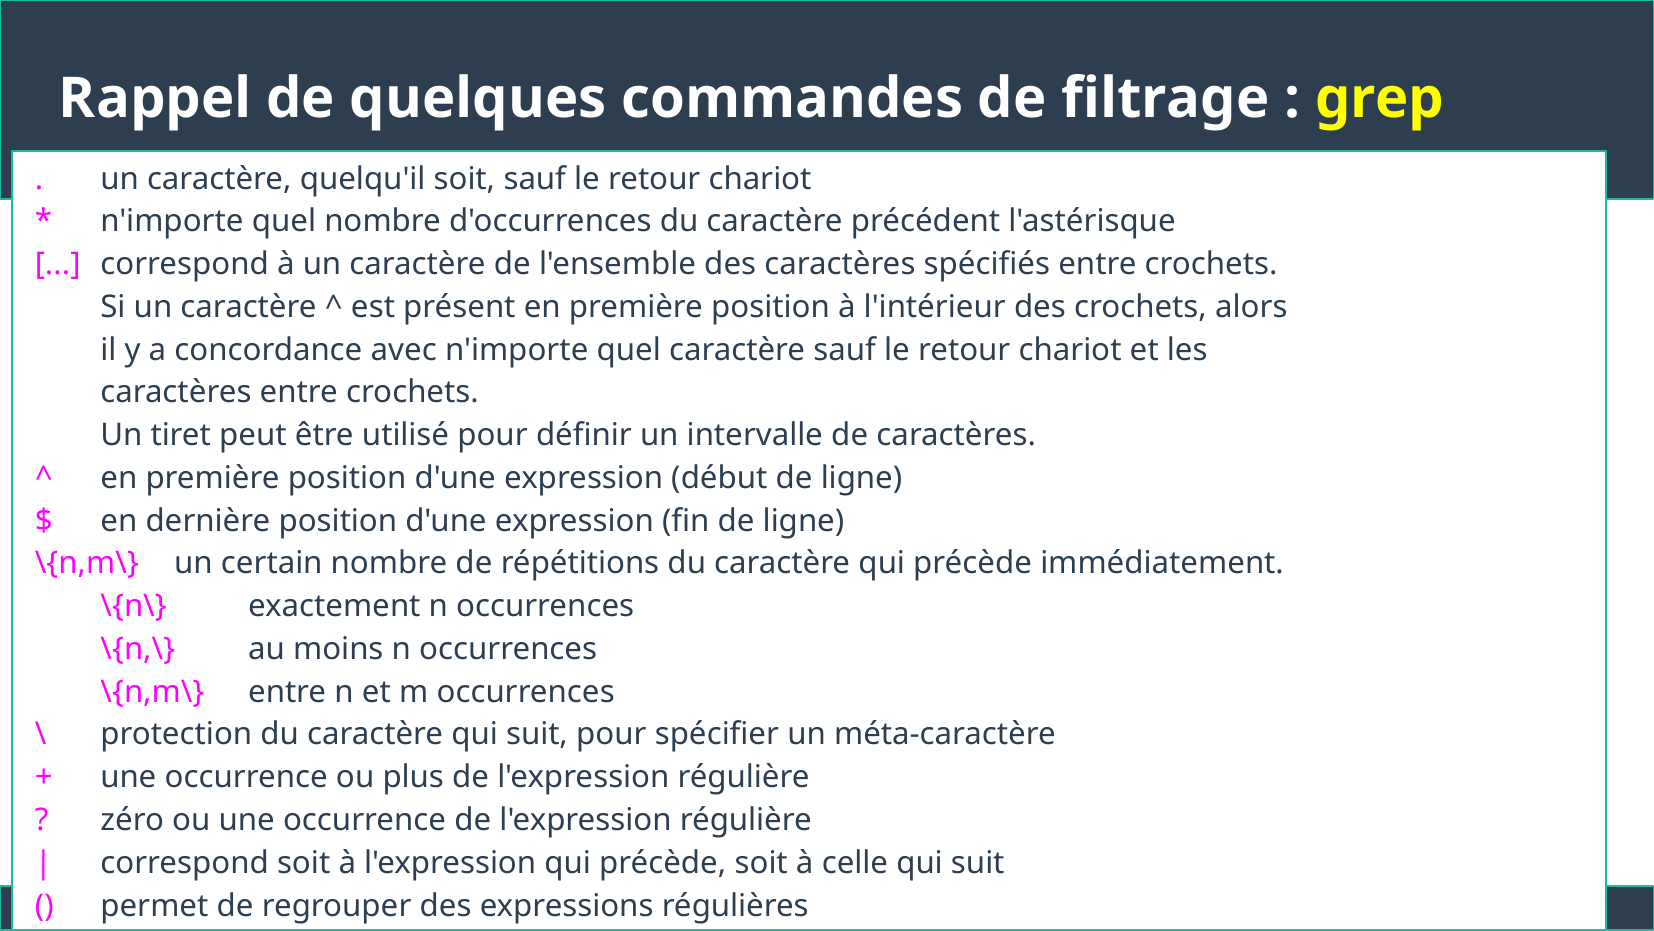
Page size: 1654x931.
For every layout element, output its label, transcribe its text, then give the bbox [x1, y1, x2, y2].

text_box . un caractère, quelqu'il soit, sauf le retour chariot * n'importe quel nombre d'occurrences du caractère précédent l'astérisque [...] correspond à un caractère de l'ensemble des caractères spécifiés entre crochets. Si un caractère ^ est présent en première position à l'intérieur des crochets, alors il y a concordance avec n'importe quel caractère sauf le retour chariot et les caractères entre crochets. Un tiret peut être utilisé pour définir un intervalle de caractères. ^ en première position d'une expression (début de ligne) $ en dernière position d'une expression (fin de ligne) \{n,m\} un certain nombre de répétitions du caractère qui précède immédiatement. \{n\} exactement n occurrences \{n,\} au moins n occurrences \{n,m\} entre n et m occurrences \ protection du caractère qui suit, pour spécifier un méta-caractère + une occurrence ou plus de l'expression régulière ? zéro ou une occurrence de l'expression régulière | correspond soit à l'expression qui précède, soit à celle qui suit () permet de regrouper des expressions régulières [11, 150, 1607, 931]
title Rappel de quelques commandes de filtrage : grep [59, 37, 1595, 150]
